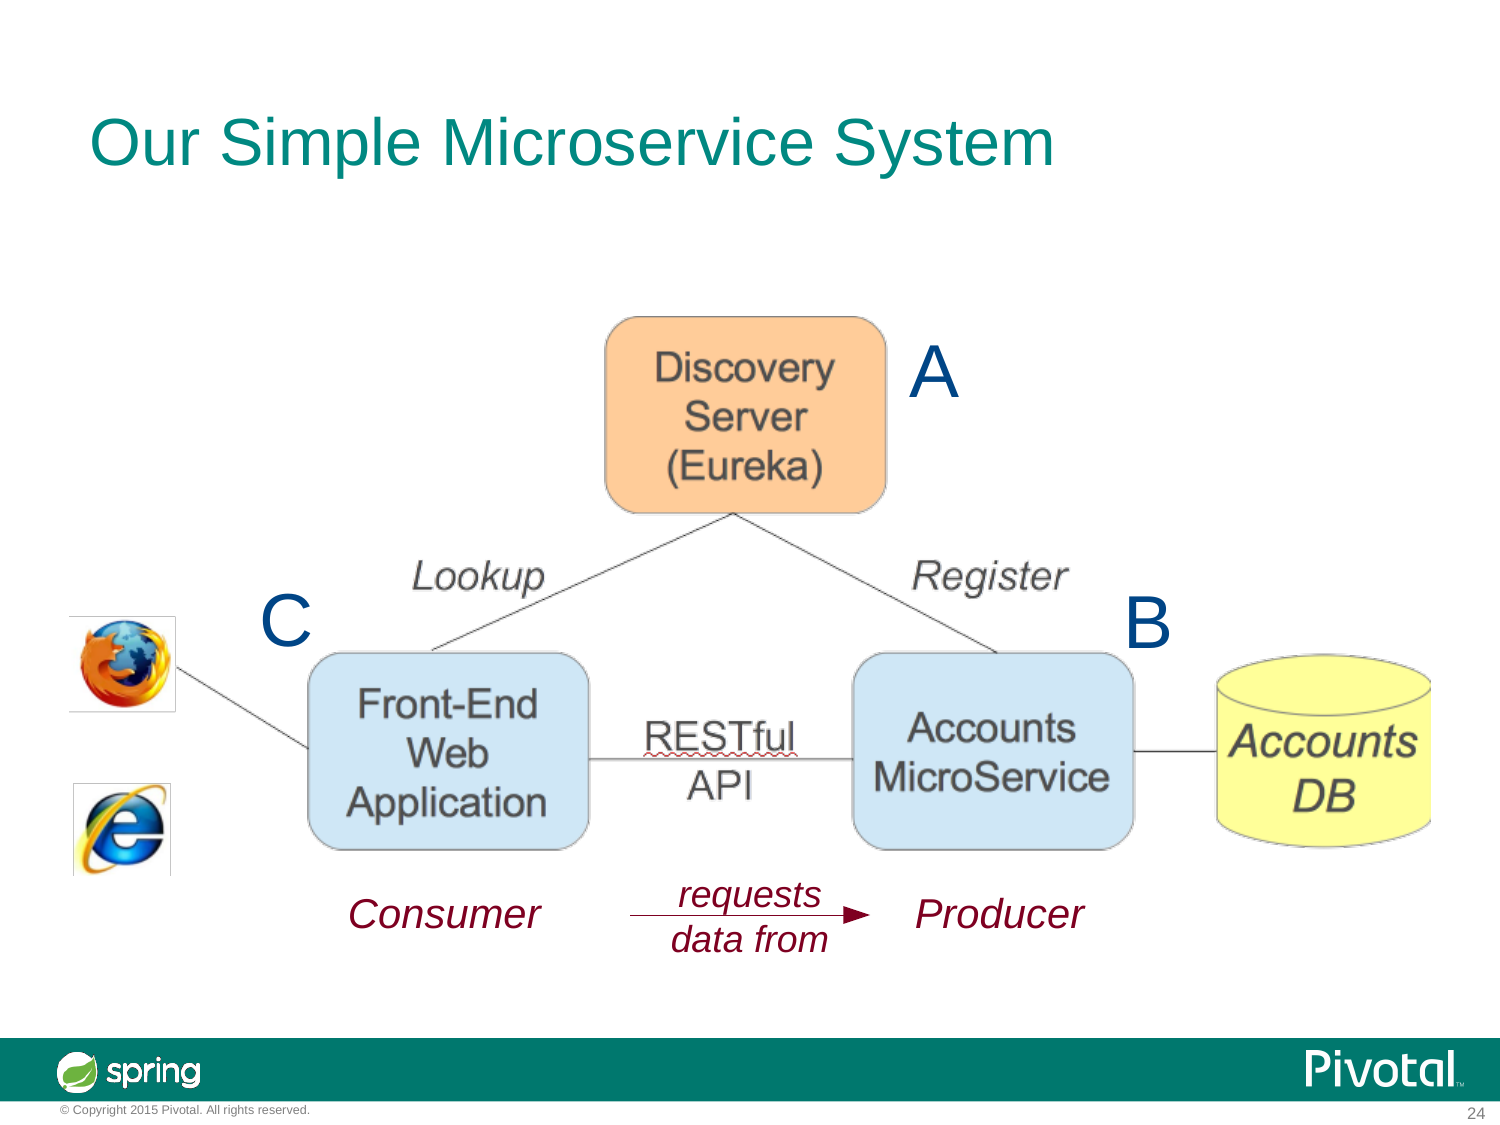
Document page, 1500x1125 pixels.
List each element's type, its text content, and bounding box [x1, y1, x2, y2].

text_box C [244, 564, 329, 669]
title Our Simple Microservice System [75, 45, 1426, 233]
picture [32, 1041, 210, 1103]
text_box A [895, 315, 976, 421]
text_box Consumer [333, 879, 559, 944]
text_box B [1108, 566, 1189, 672]
picture [1306, 1050, 1464, 1087]
picture [69, 316, 1431, 876]
text_box Producer [900, 879, 1126, 944]
